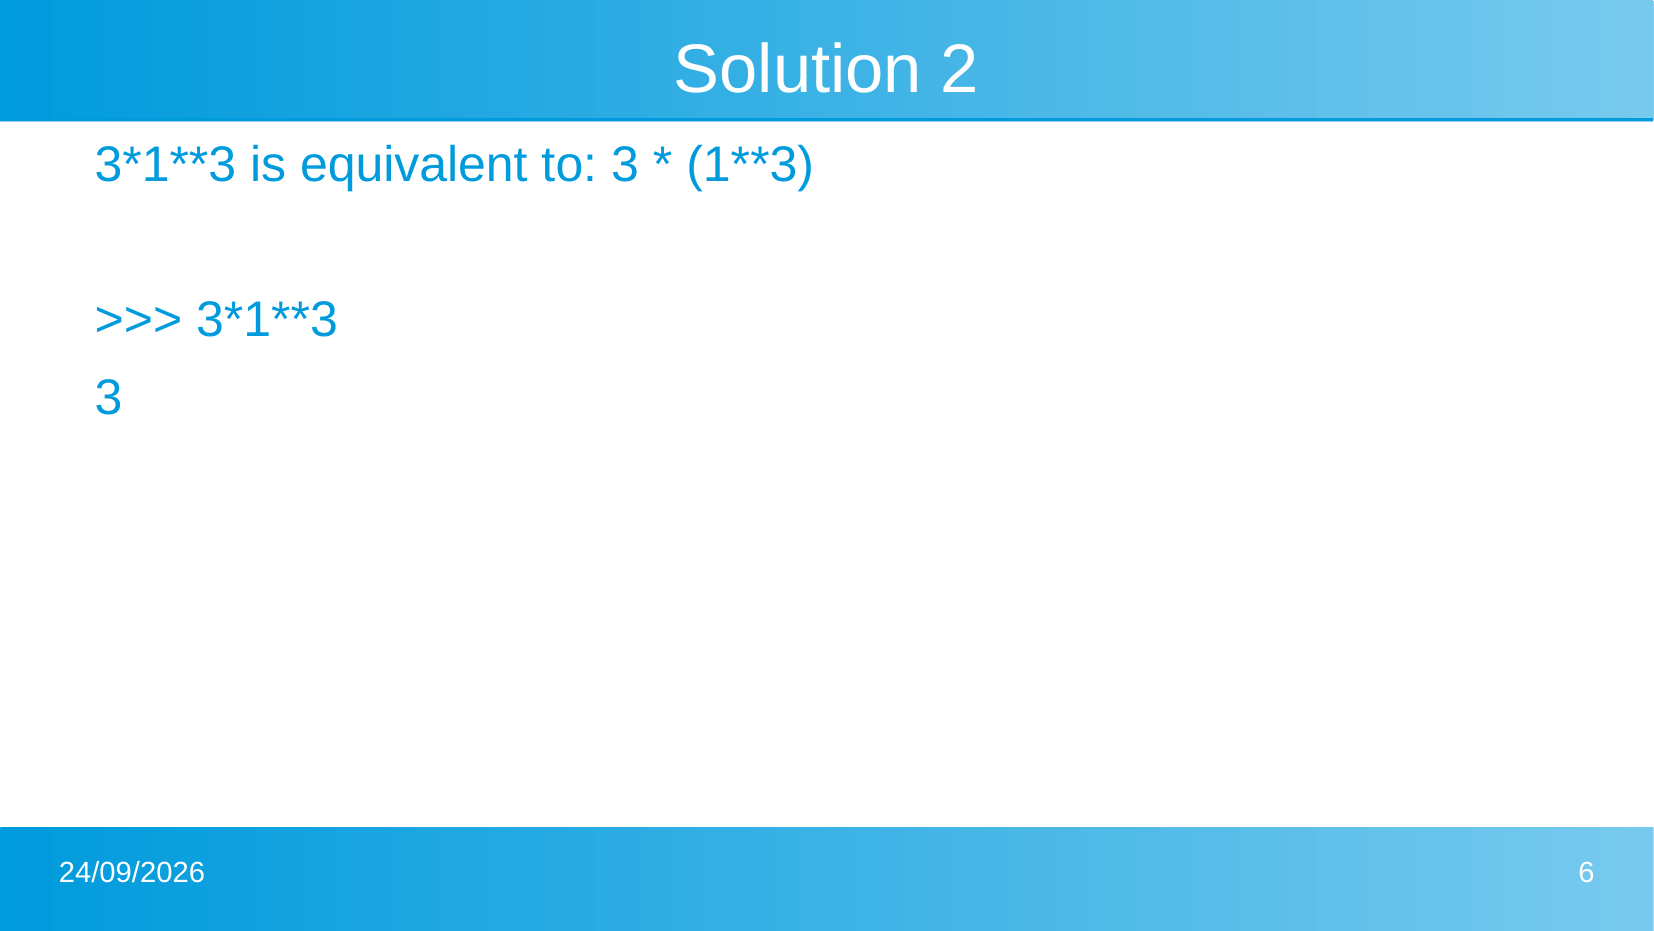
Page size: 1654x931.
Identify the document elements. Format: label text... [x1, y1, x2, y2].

list 3*1**3 is equivalent to: 3 * (1**3) >>> 3*1**3 3 [23, 135, 1560, 727]
title Solution 2 [59, 29, 1595, 108]
